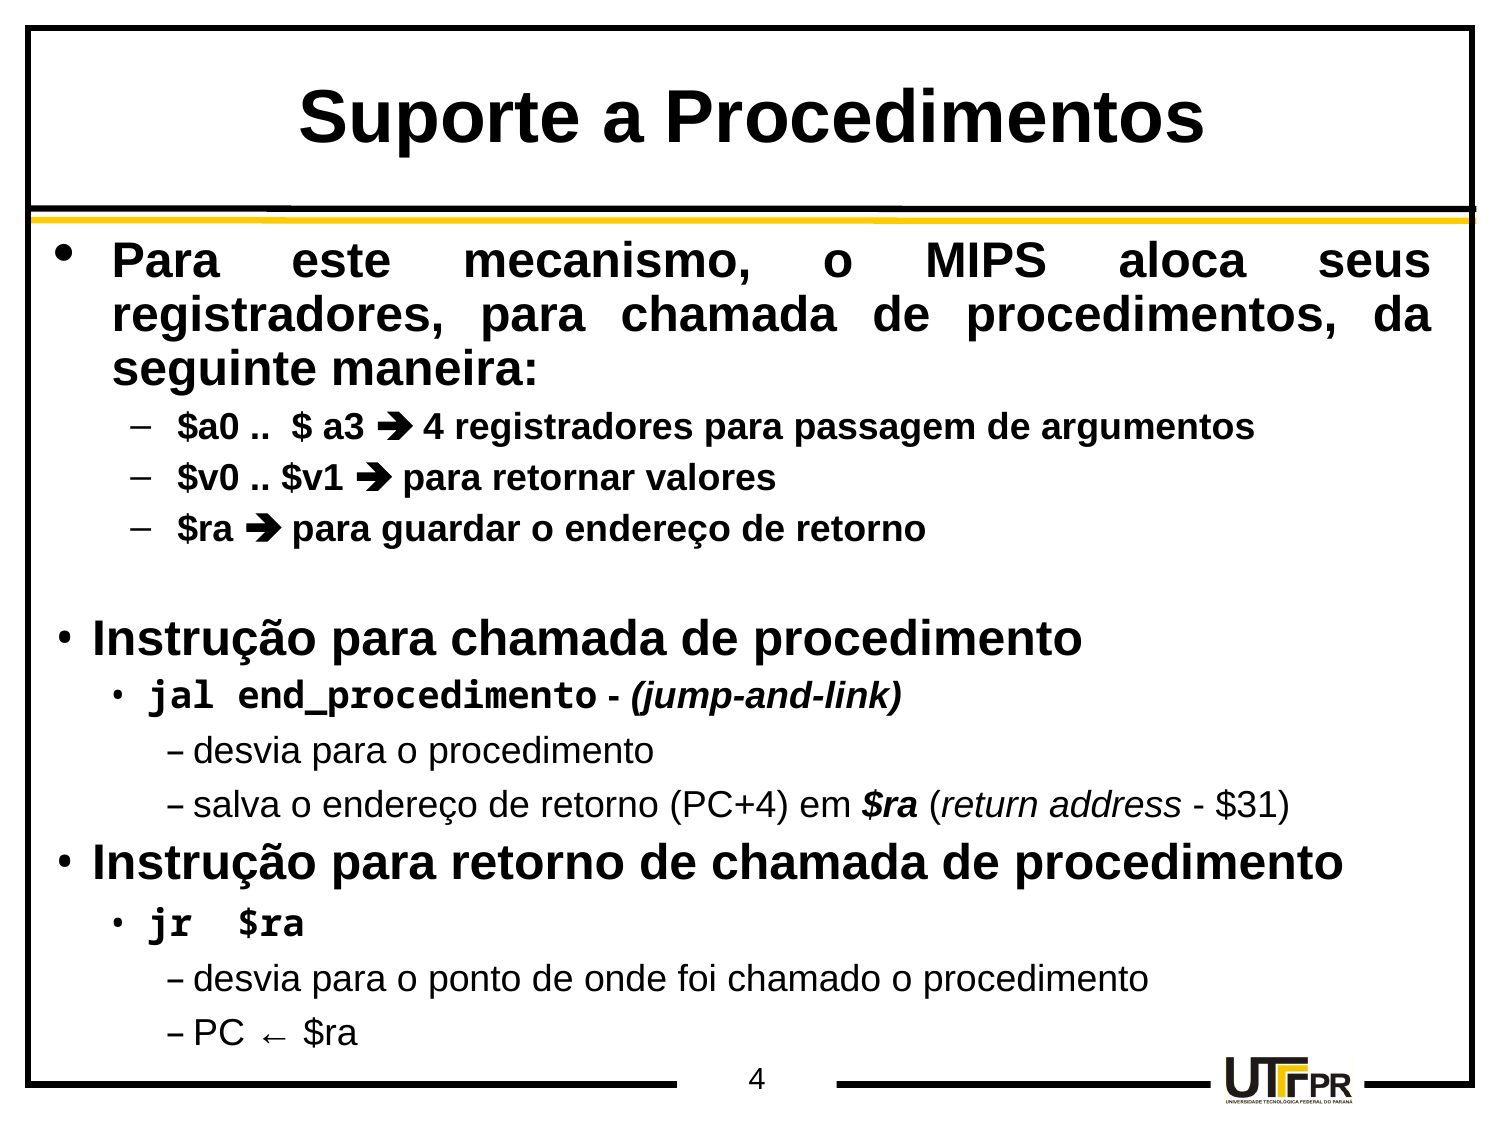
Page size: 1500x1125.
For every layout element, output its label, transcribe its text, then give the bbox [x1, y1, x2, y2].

list Para este mecanismo, o MIPS aloca seus registradores, para chamada de procedimentos, da seguinte maneira: $a0 .. $ a3  4 registradores para passagem de argumentos $v0 .. $v1  para retornar valores $ra  para guardar o endereço de retorno Instrução para chamada de procedimento jal end_procedimento - (jump-and-link) desvia para o procedimento salva o endereço de retorno (PC+4) em $ra (return address - $31) Instrução para retorno de chamada de procedimento jr $ra desvia para o ponto de onde foi chamado o procedimento PC ← $ra [40, 227, 1447, 1093]
title Suporte a Procedimentos [29, 29, 1477, 207]
picture [1225, 1093, 1353, 1104]
